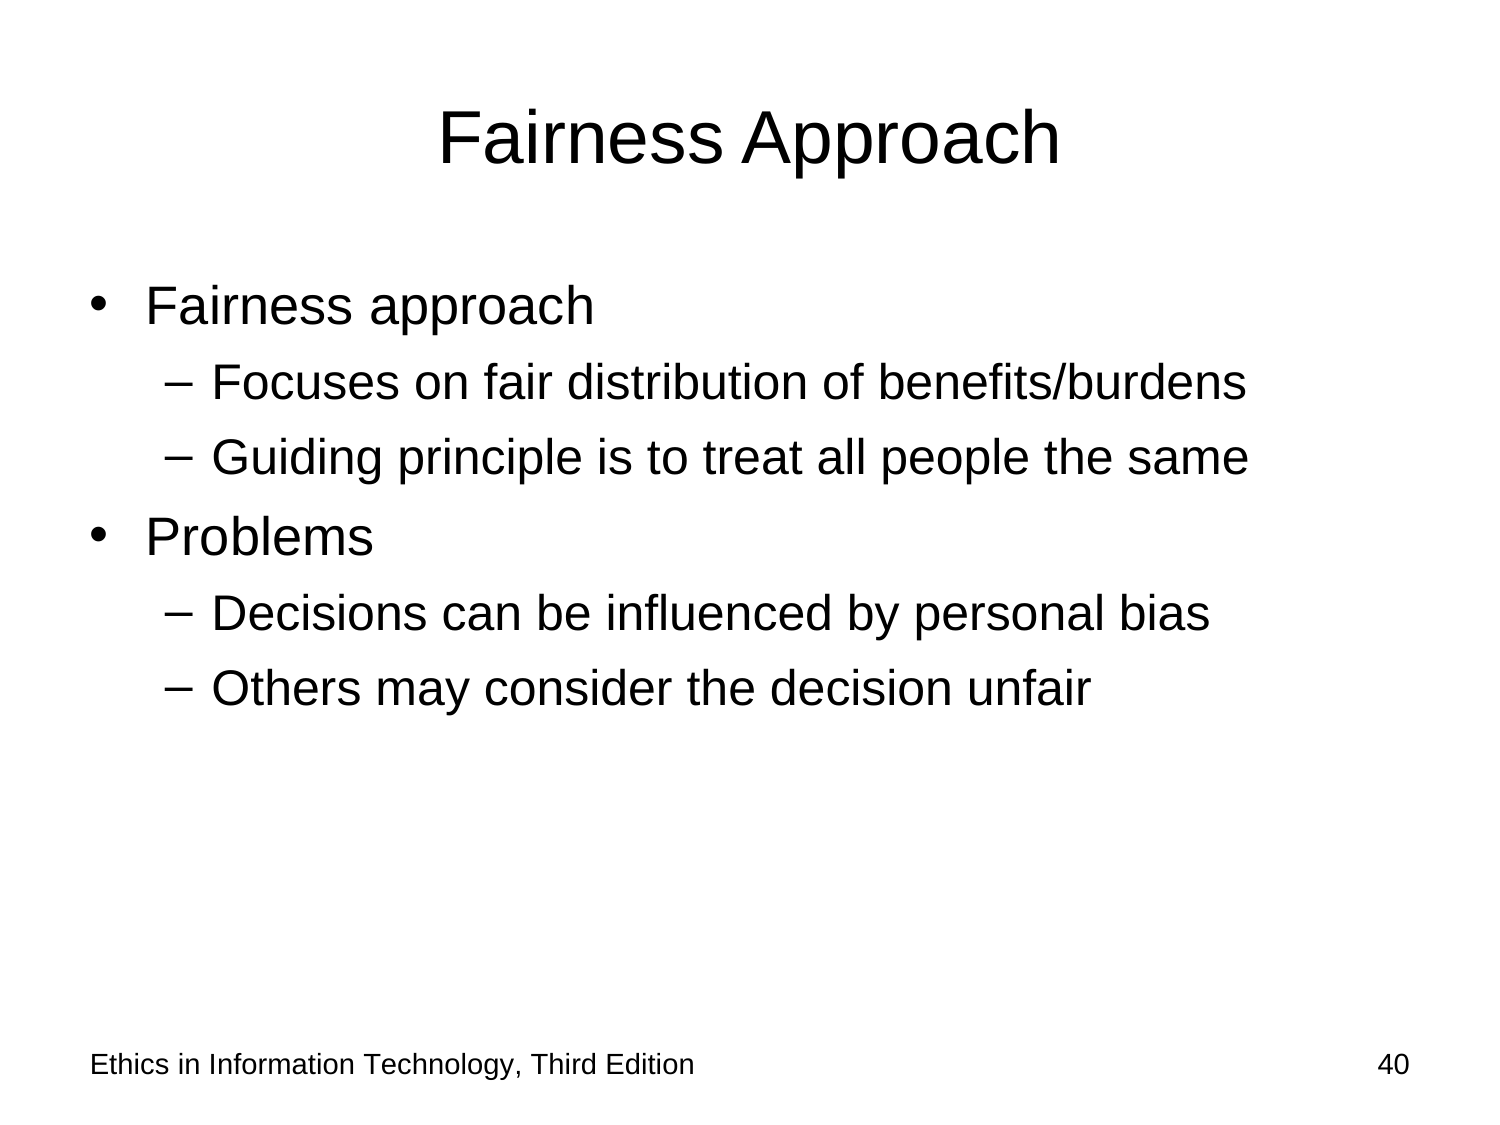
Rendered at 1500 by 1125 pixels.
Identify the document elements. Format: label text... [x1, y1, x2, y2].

text_box Ethics in Information Technology, Third Edition [74, 1037, 1074, 1103]
list Fairness approach Focuses on fair distribution of benefits/burdens Guiding principle is to treat all people the same Problems Decisions can be influenced by personal bias Others may consider the decision unfair [75, 262, 1425, 1005]
title Fairness Approach [75, 45, 1425, 233]
text_box <number> [1074, 1037, 1425, 1103]
